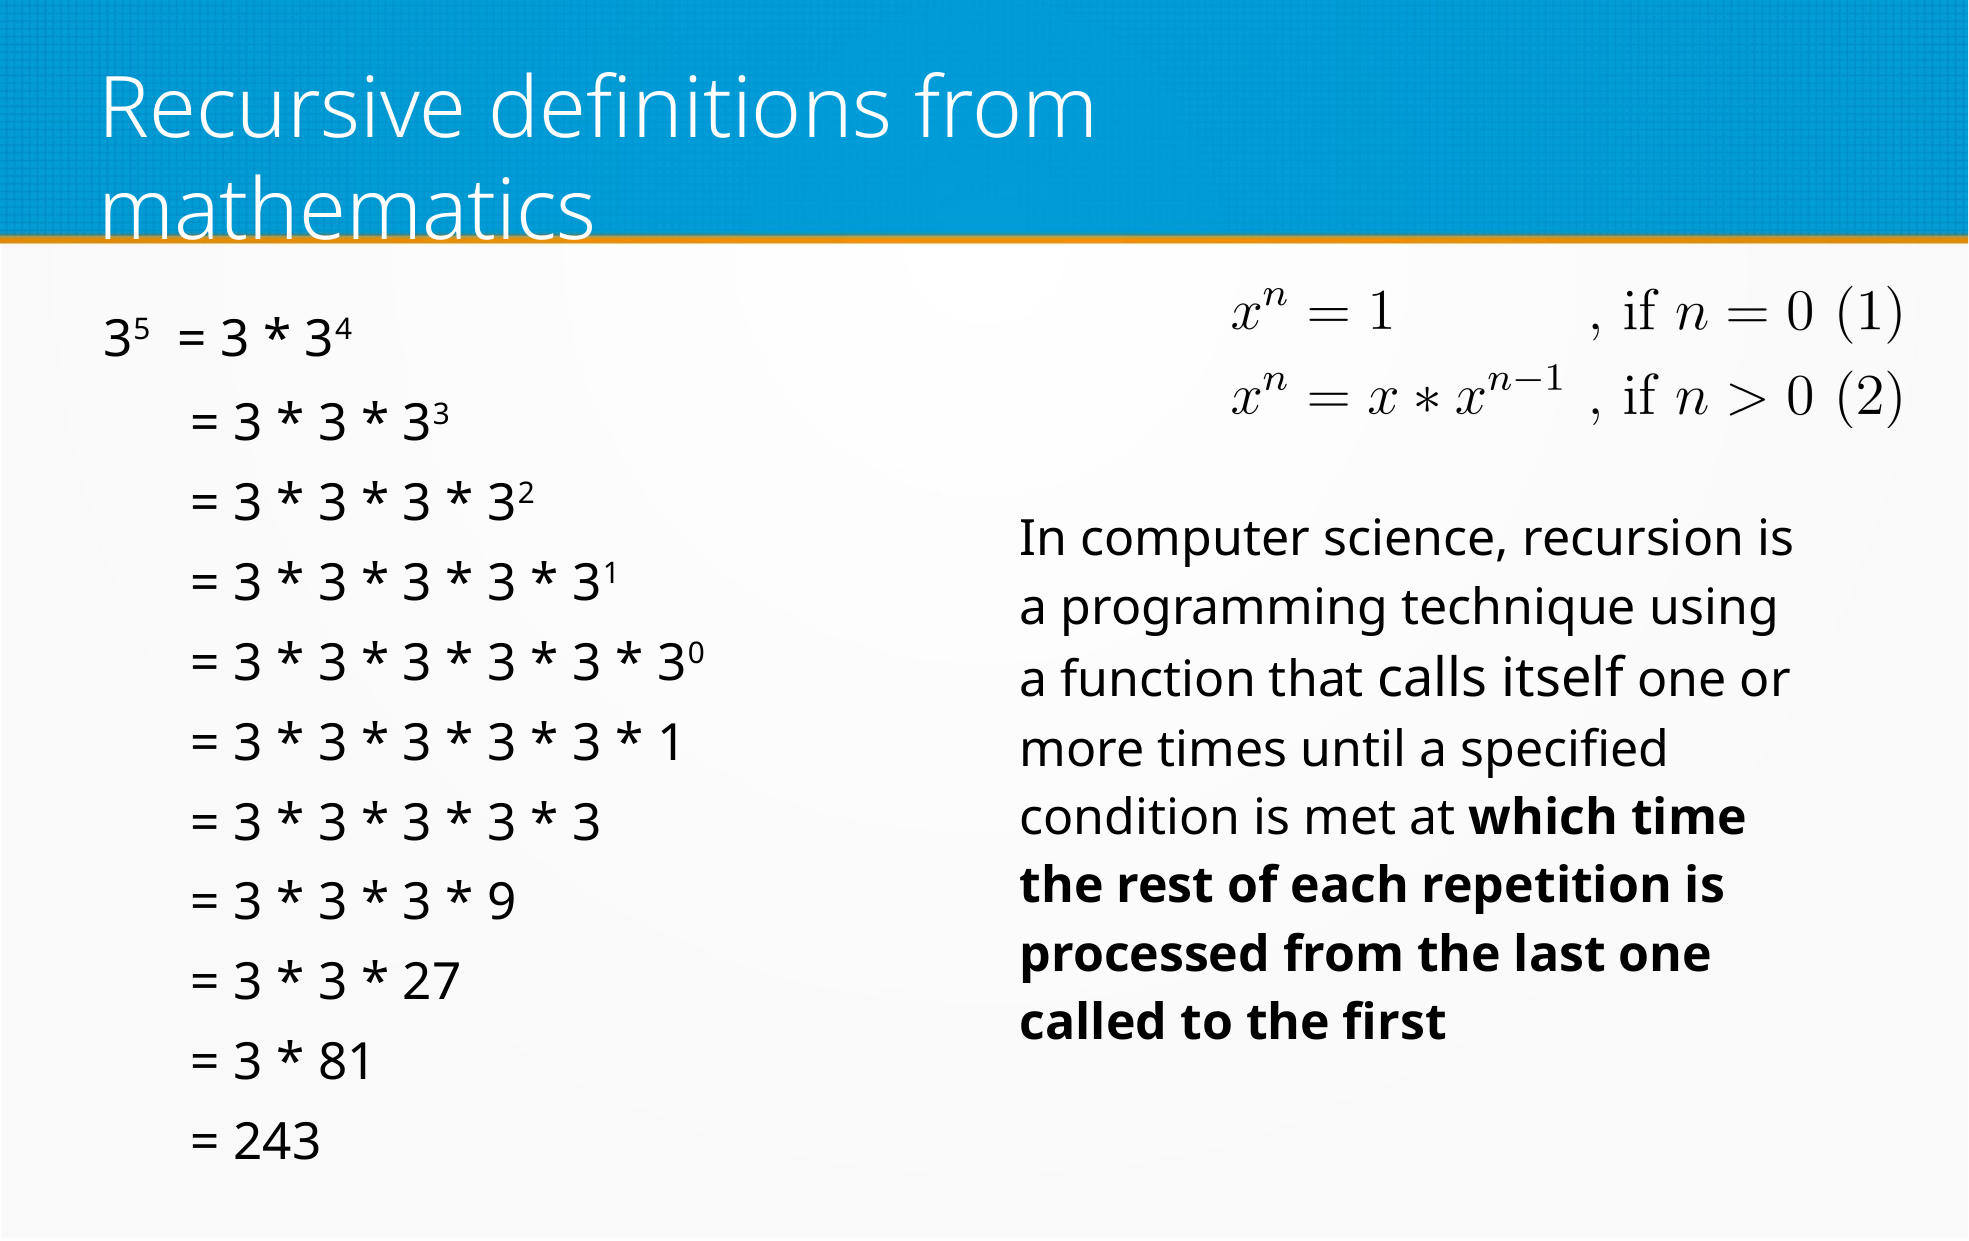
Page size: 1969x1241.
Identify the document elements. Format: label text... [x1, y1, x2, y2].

list 35 = 3 * 34 = 3 * 3 * 33 = 3 * 3 * 3 * 32 = 3 * 3 * 3 * 3 * 31 = 3 * 3 * 3 * 3 * 3 * 30 = 3 * 3 * 3 * 3 * 3 * 1 = 3 * 3 * 3 * 3 * 3 = 3 * 3 * 3 * 9 = 3 * 3 * 27 = 3 * 81 = 243 [90, 305, 1862, 1171]
title Recursive definitions from mathematics [98, 49, 1870, 257]
text_box In computer science, recursion is a programming technique using a function that calls itself one or more times until a specified condition is met at which time the rest of each repetition is processed from the last one called to the first [1005, 495, 1816, 1156]
picture [0, 233, 1969, 1241]
